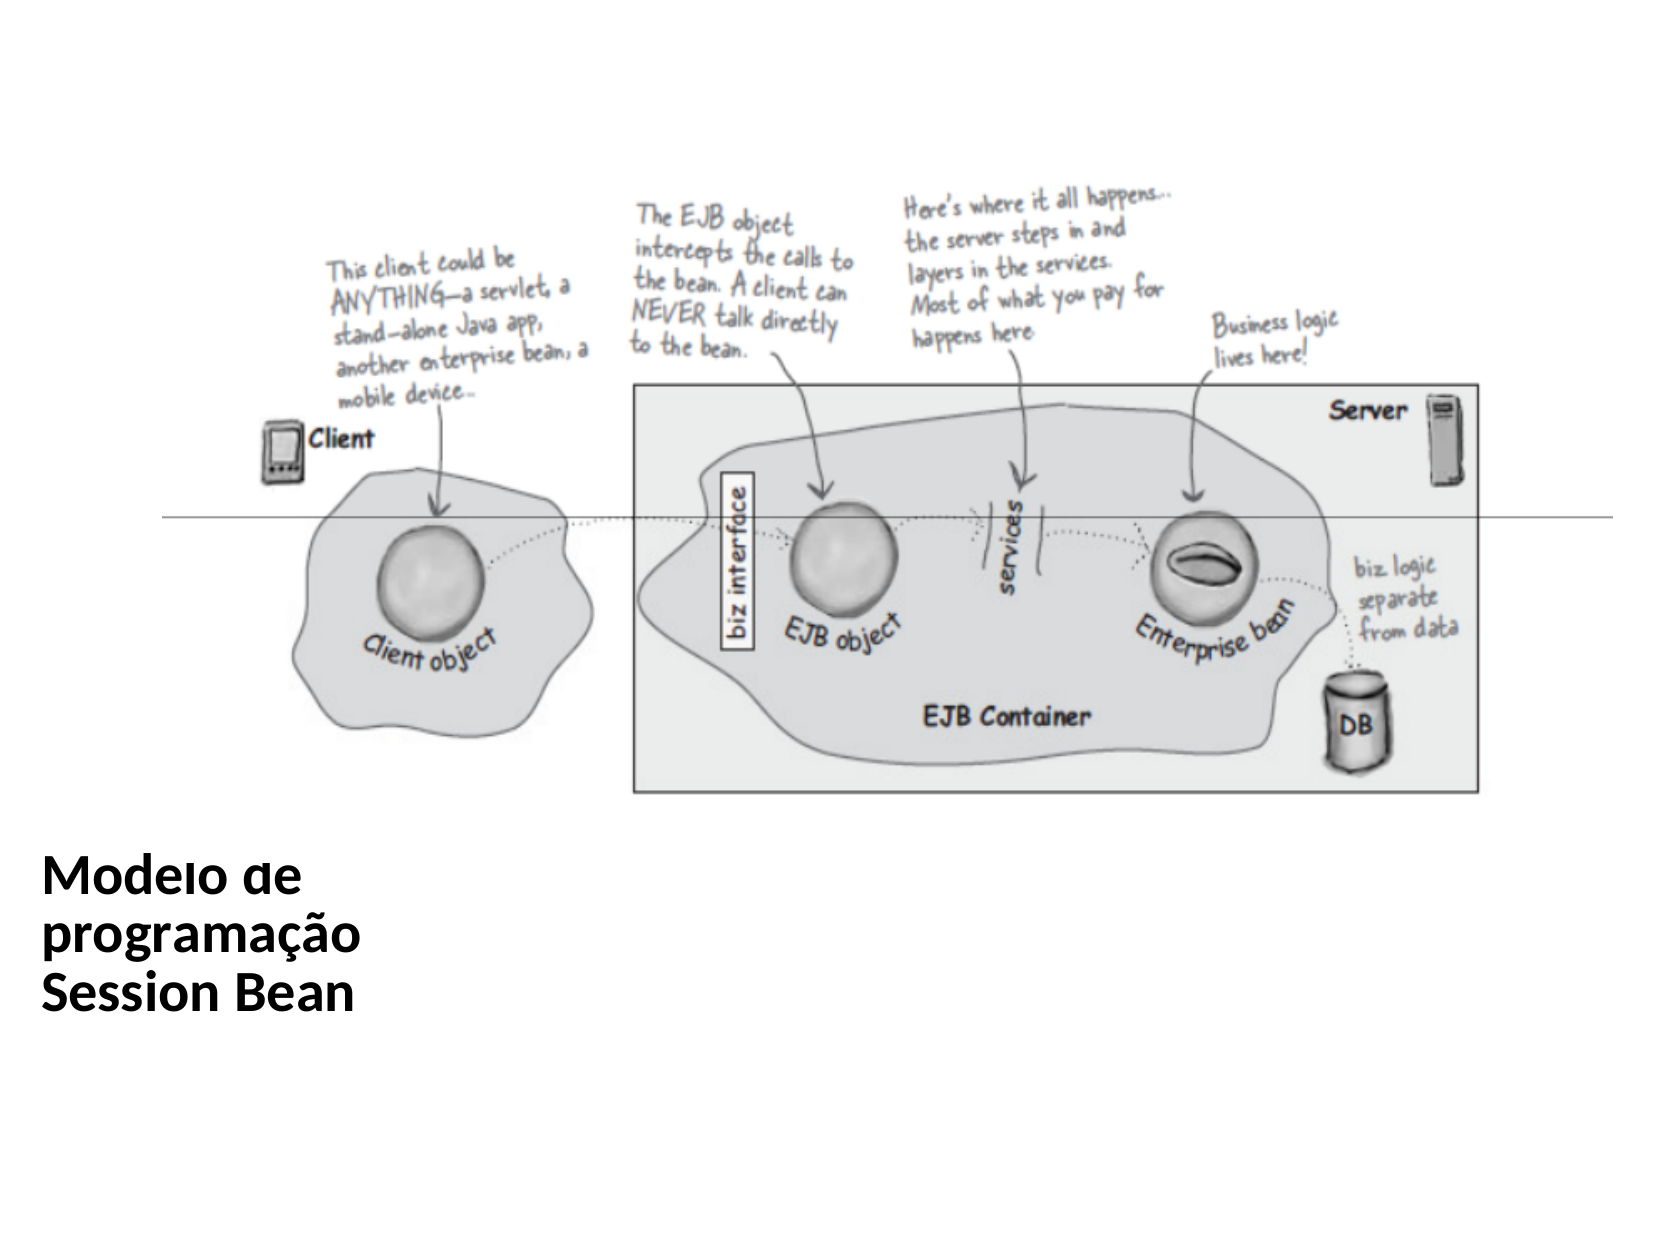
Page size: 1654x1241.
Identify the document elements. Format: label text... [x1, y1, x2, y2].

picture [162, 156, 1613, 863]
text_box Modelo de programação Session Bean [41, 850, 376, 1065]
